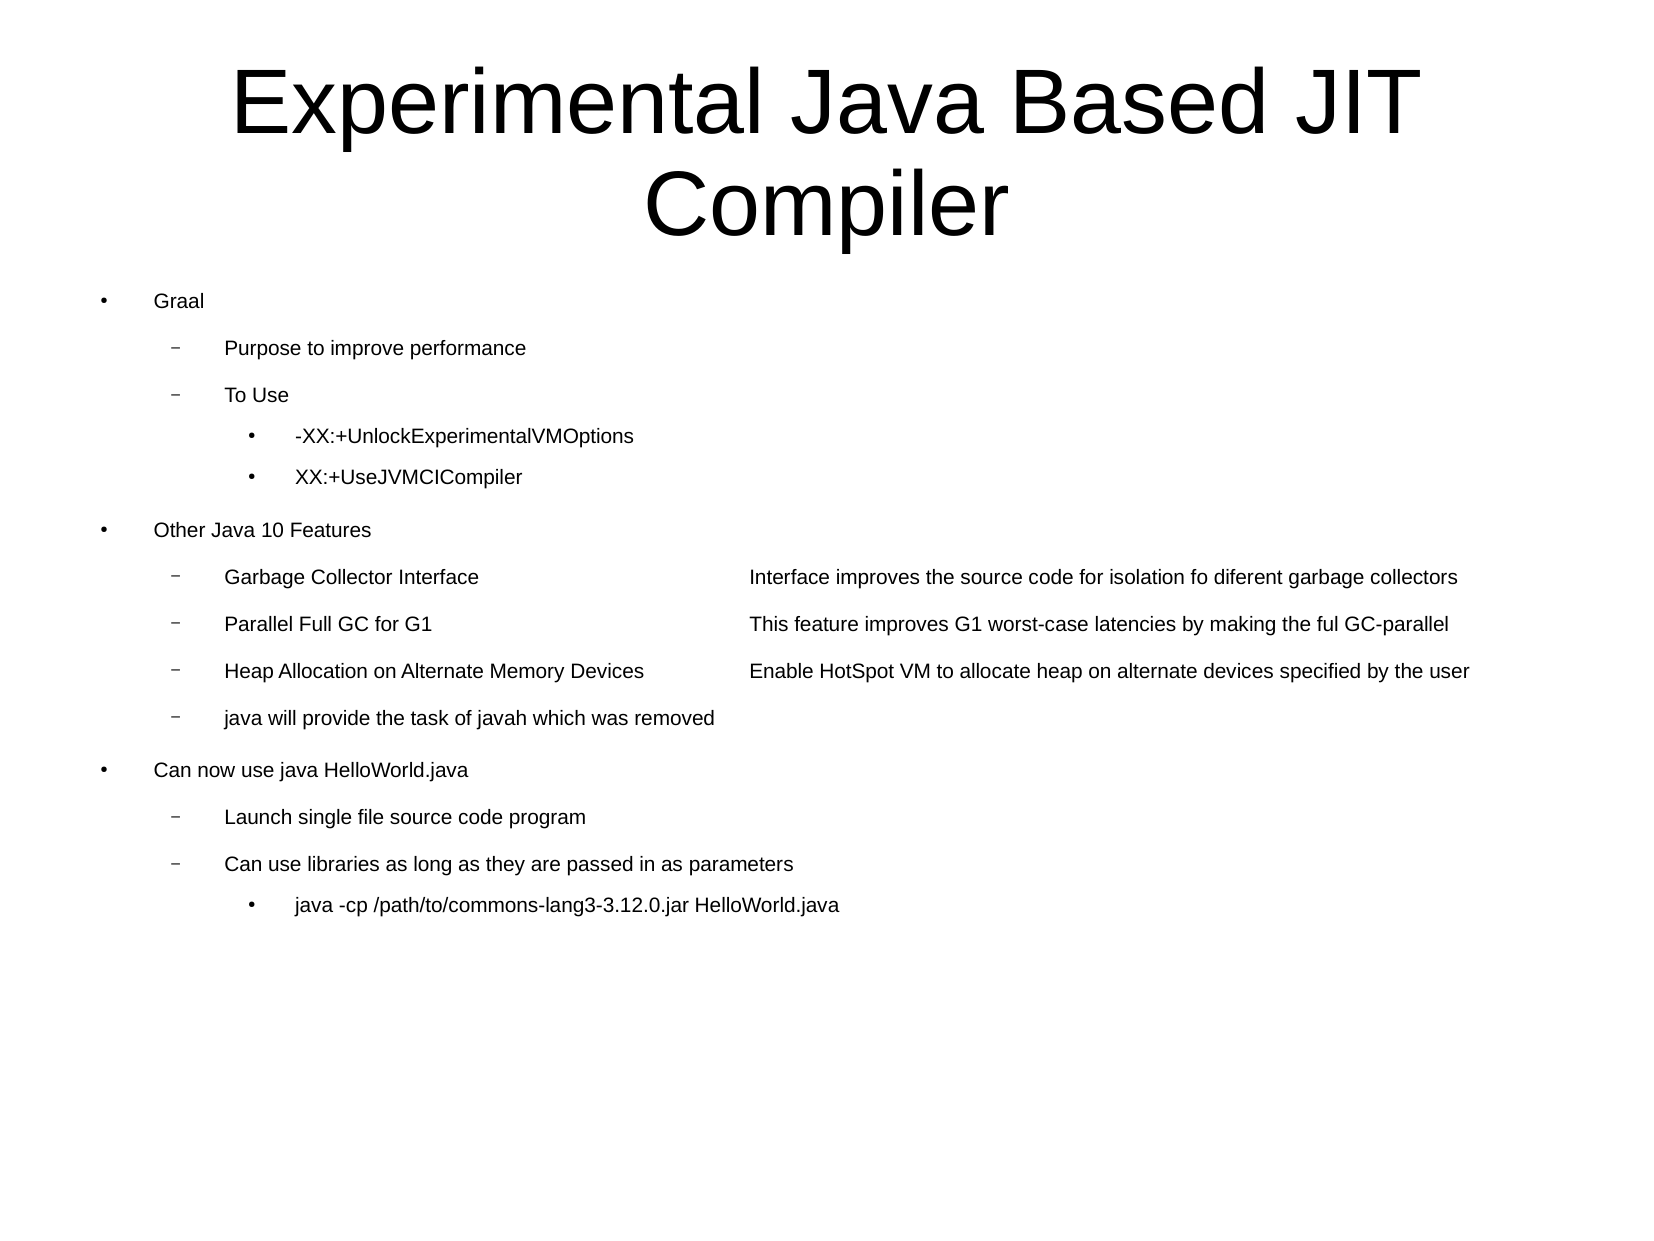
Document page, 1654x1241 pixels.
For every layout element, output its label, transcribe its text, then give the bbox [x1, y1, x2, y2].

title Experimental Java Based JIT Compiler [82, 16, 1571, 290]
list Graal Purpose to improve performance To Use -XX:+UnlockExperimentalVMOptions XX:+UseJVMCICompiler Other Java 10 Features Garbage Collector Interface Interface improves the source code for isolation fo diferent garbage collectors Parallel Full GC for G1 This feature improves G1 worst-case latencies by making the ful GC-parallel Heap Allocation on Alternate Memory Devices Enable HotSpot VM to allocate heap on alternate devices specified by the user java will provide the task of javah which was removed Can now use java HelloWorld.java Launch single file source code program Can use libraries as long as they are passed in as parameters java -cp /path/to/commons-lang3-3.12.0.jar HelloWorld.java [82, 290, 1606, 1180]
